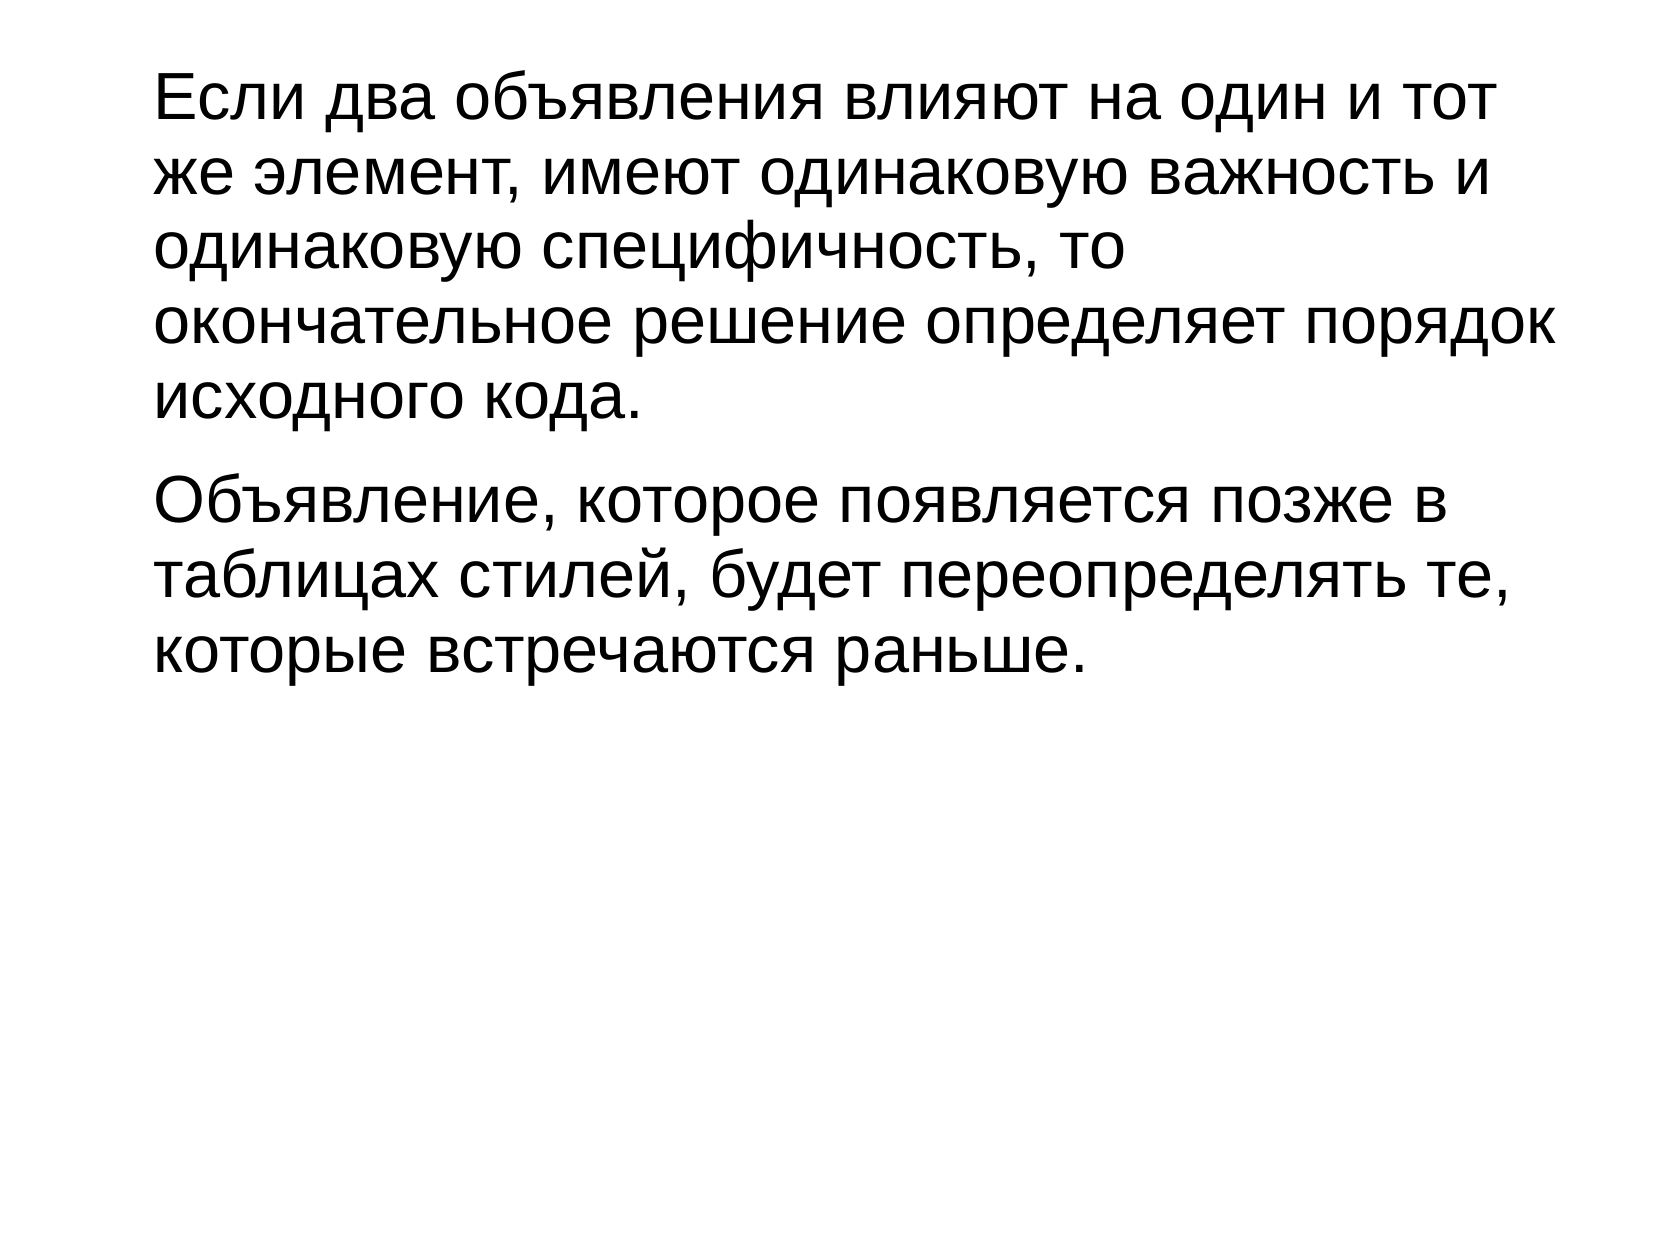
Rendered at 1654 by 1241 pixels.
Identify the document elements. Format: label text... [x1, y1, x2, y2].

list Если два объявления влияют на один и тот же элемент, имеют одинаковую важность и одинаковую специфичность, то окончательное решение определяет порядок исходного кода. Объявление, которое появляется позже в таблицах стилей, будет переопределять те, которые встречаются раньше. [82, 59, 1571, 1109]
